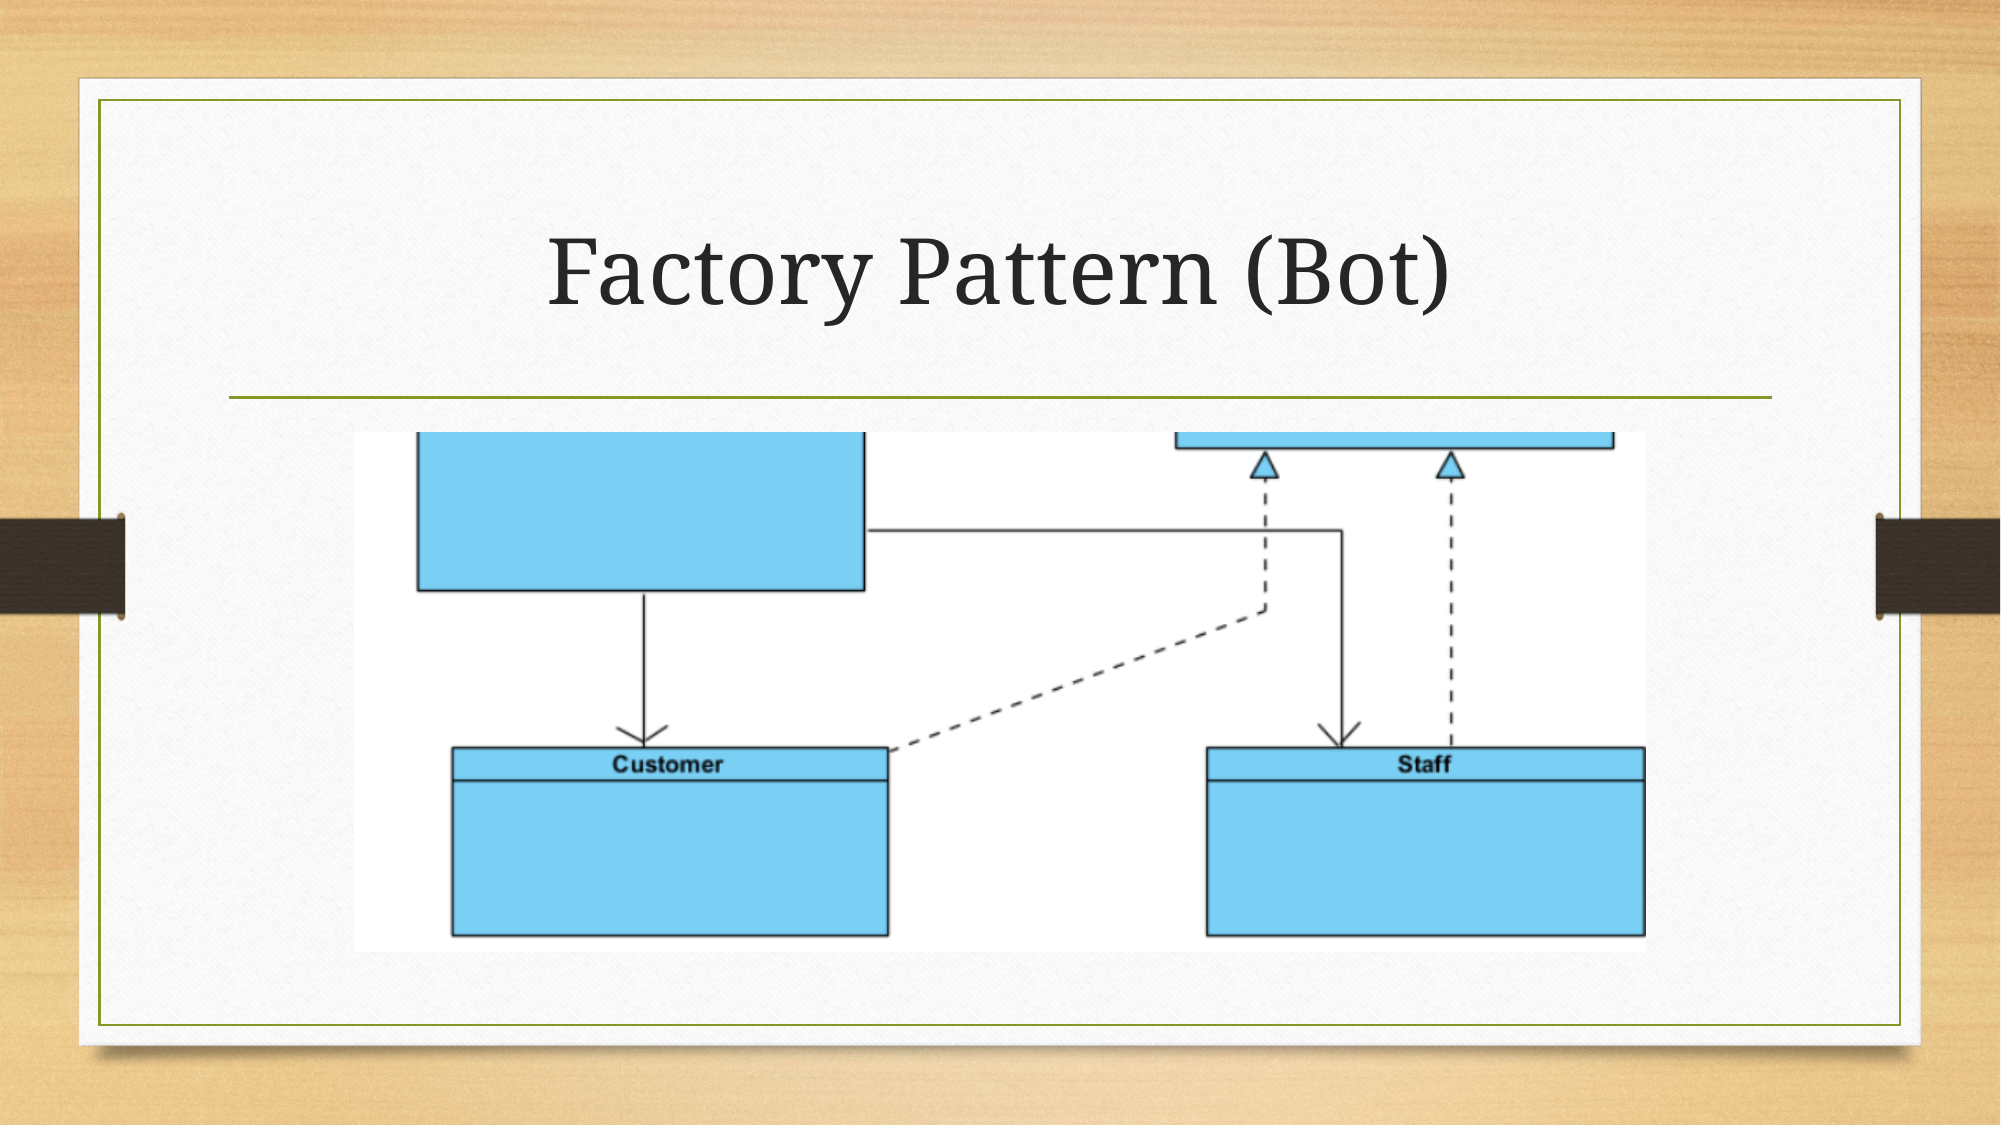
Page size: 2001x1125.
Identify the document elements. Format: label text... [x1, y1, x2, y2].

picture [354, 432, 1646, 952]
title Factory Pattern (Bot) [212, 161, 1788, 376]
